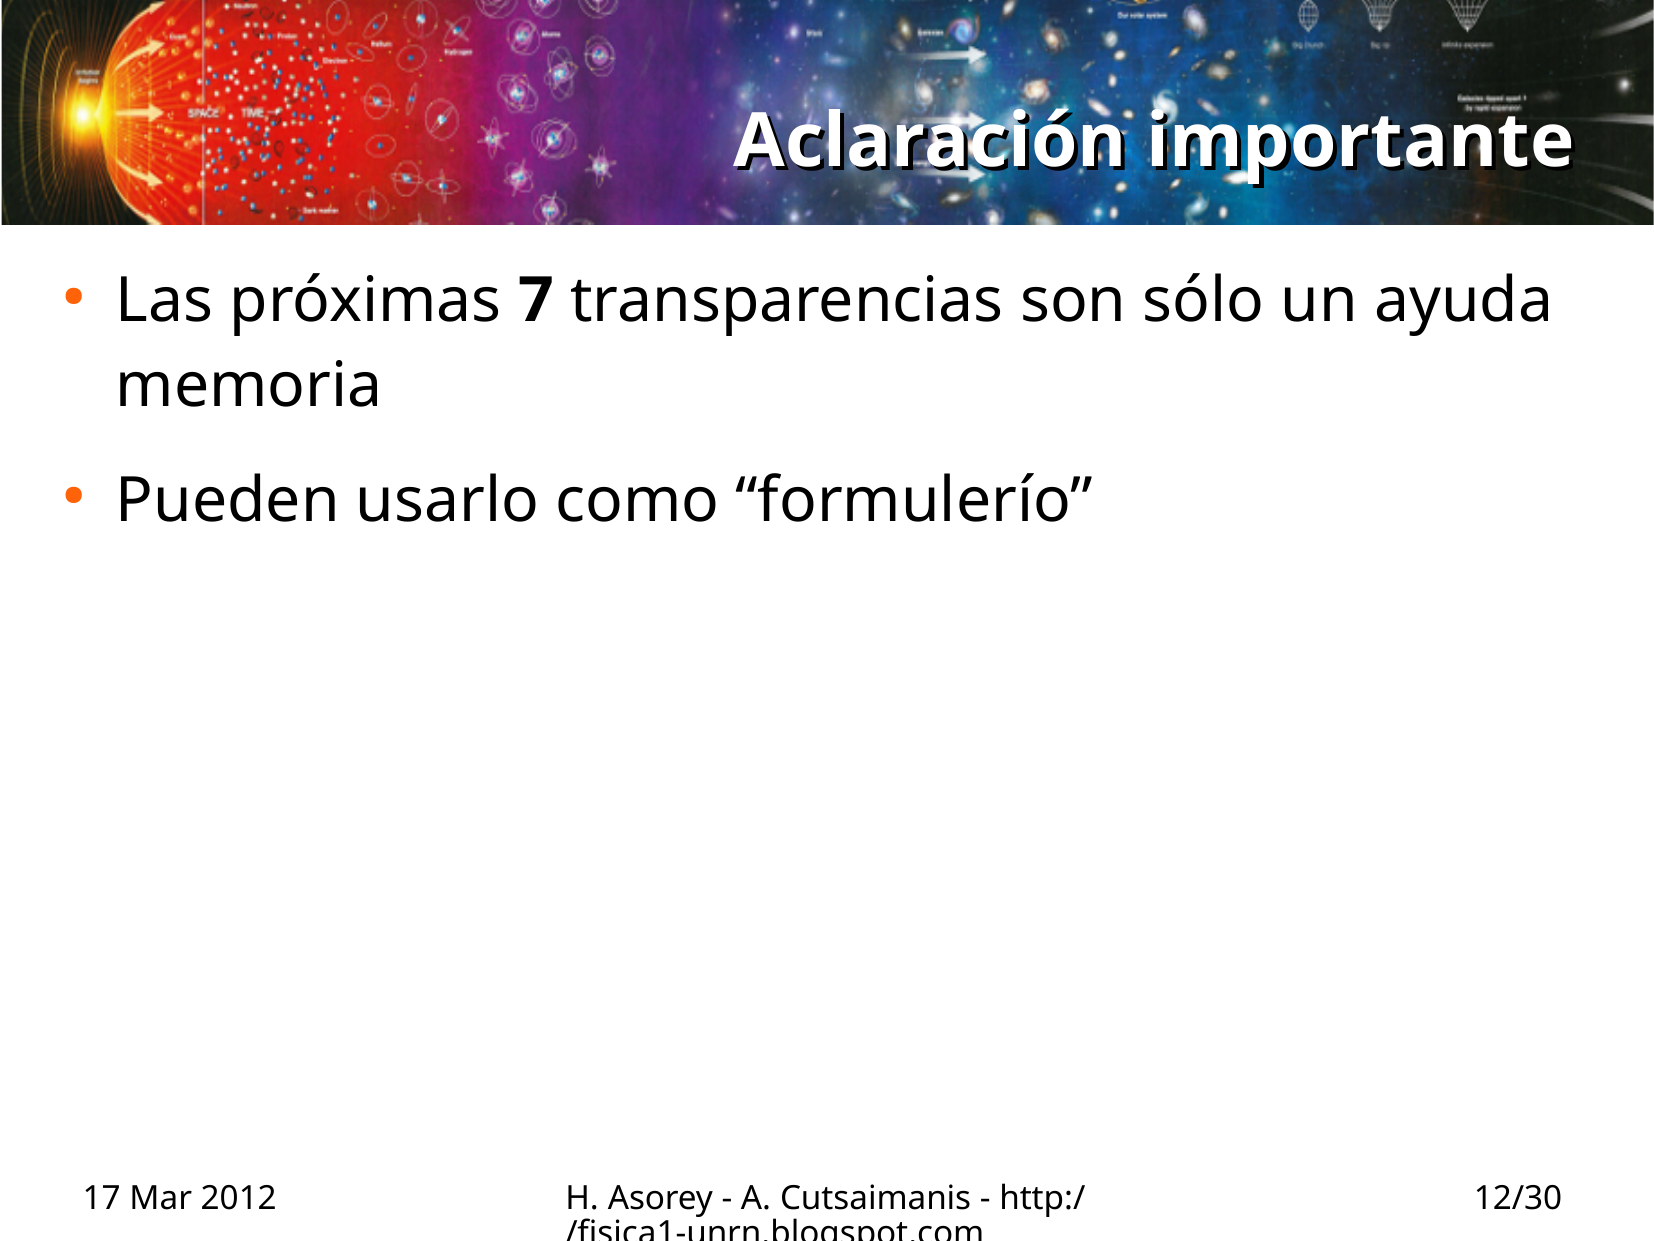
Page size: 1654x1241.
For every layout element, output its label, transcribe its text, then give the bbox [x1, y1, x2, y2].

list Las próximas 7 transparencias son sólo un ayuda memoria Pueden usarlo como “formulerío” [45, 255, 1606, 1156]
picture [1, 0, 1654, 225]
title Aclaración importante [86, 49, 1576, 226]
